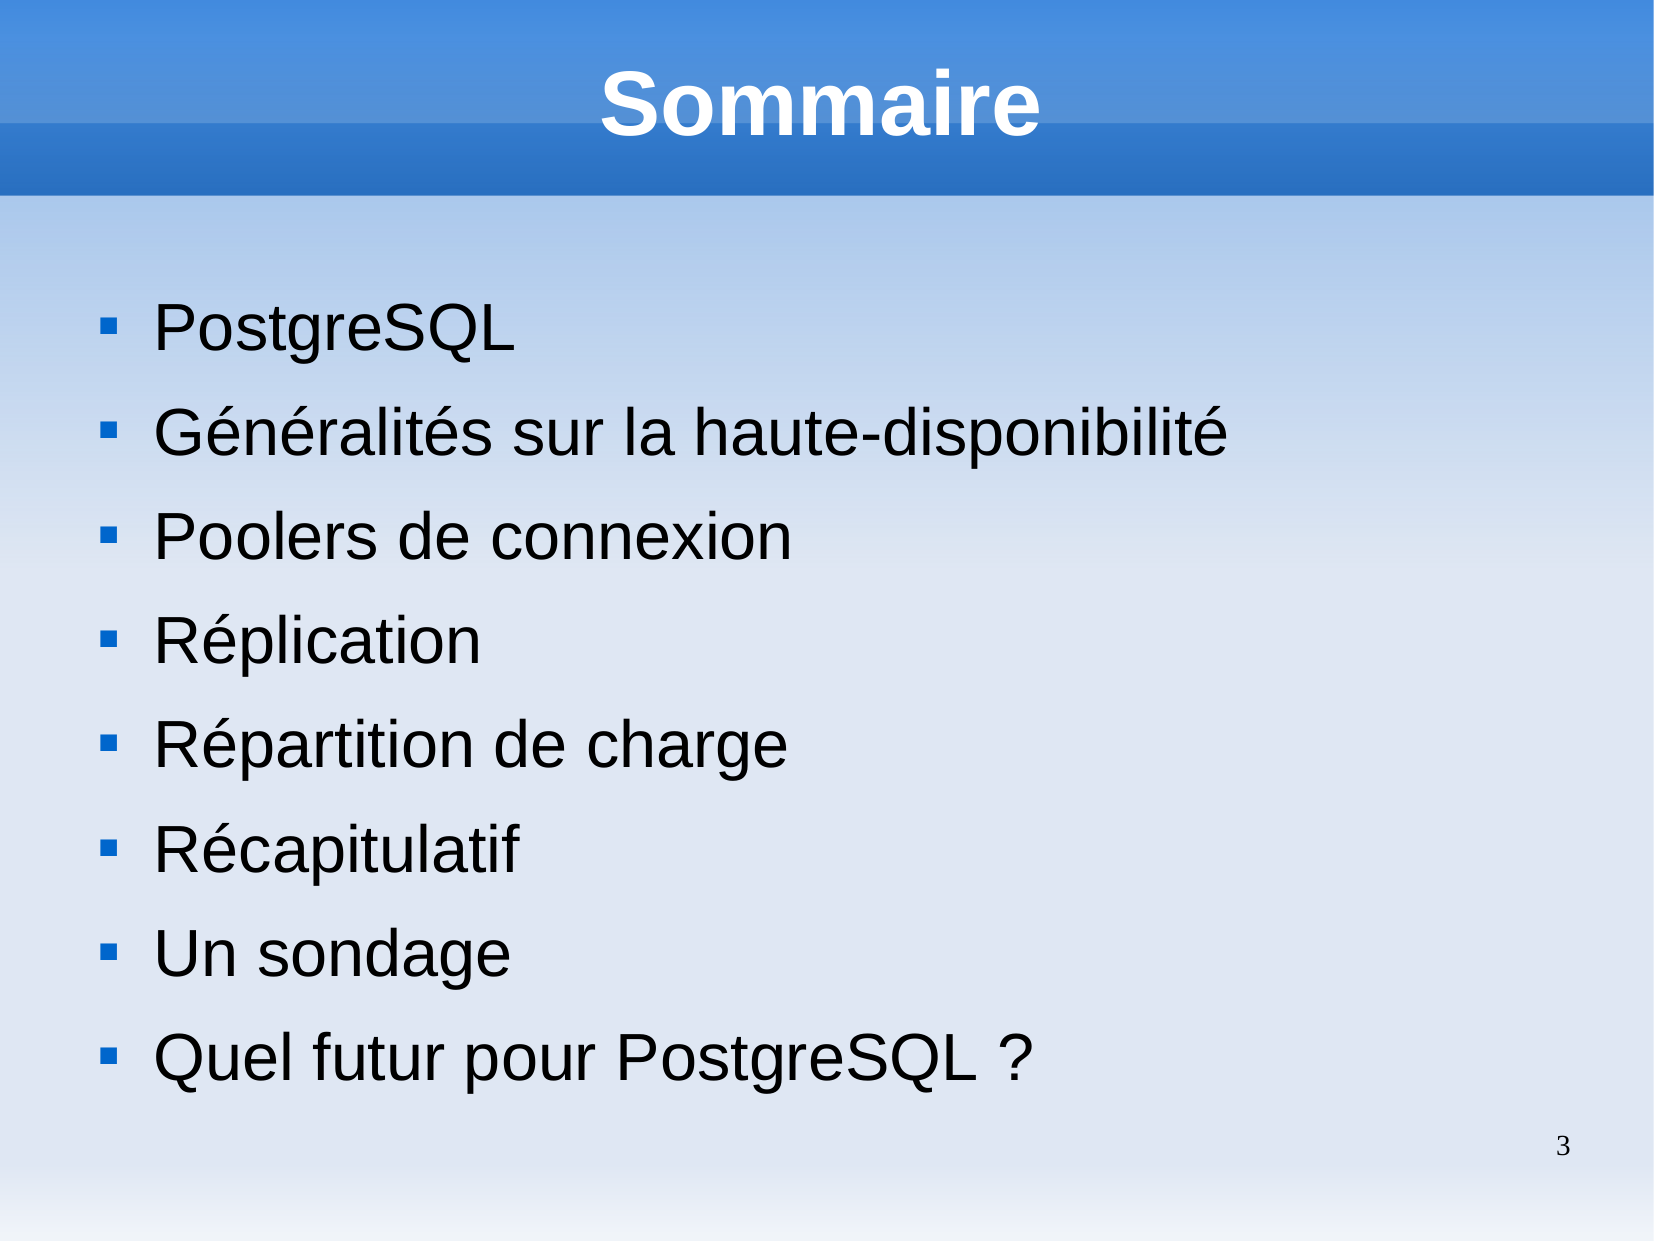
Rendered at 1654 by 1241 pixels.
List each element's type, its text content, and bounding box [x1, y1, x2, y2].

title Sommaire [76, 0, 1565, 208]
list PostgreSQL Généralités sur la haute-disponibilité Poolers de connexion Réplication Répartition de charge Récapitulatif Un sondage Quel futur pour PostgreSQL ? [82, 290, 1571, 1096]
picture [0, 0, 1654, 1241]
